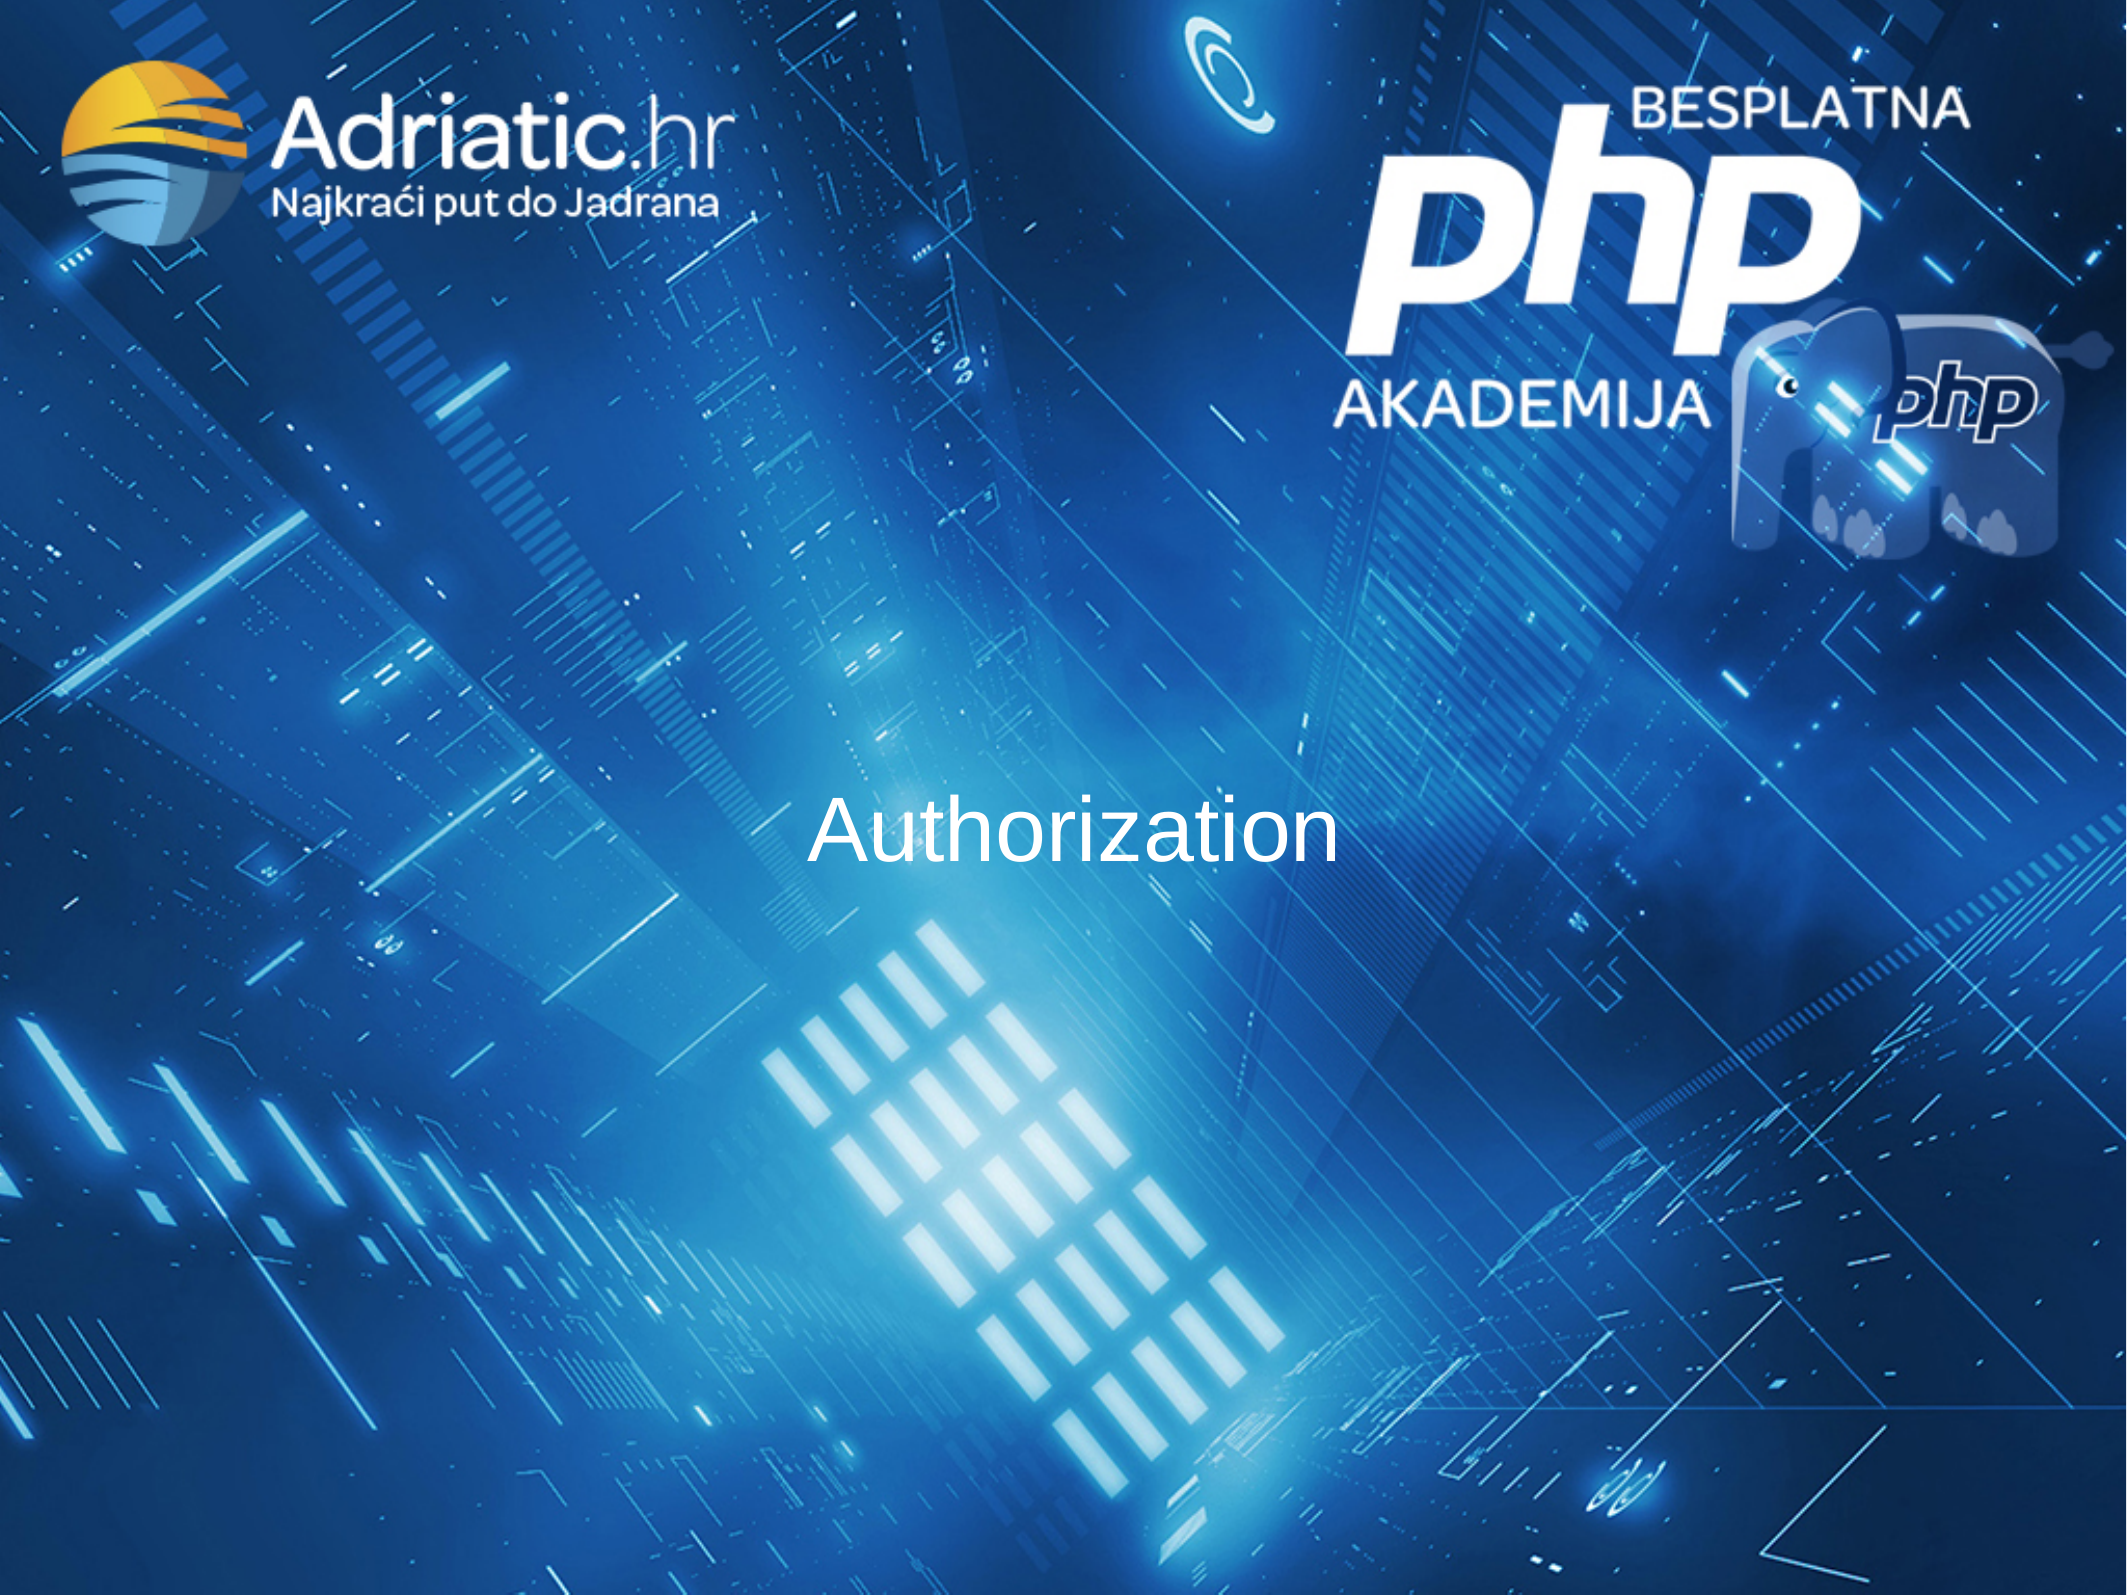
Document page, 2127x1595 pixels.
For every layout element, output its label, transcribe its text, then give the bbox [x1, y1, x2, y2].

picture [0, 0, 2127, 1595]
title Authorization [118, 696, 2032, 964]
